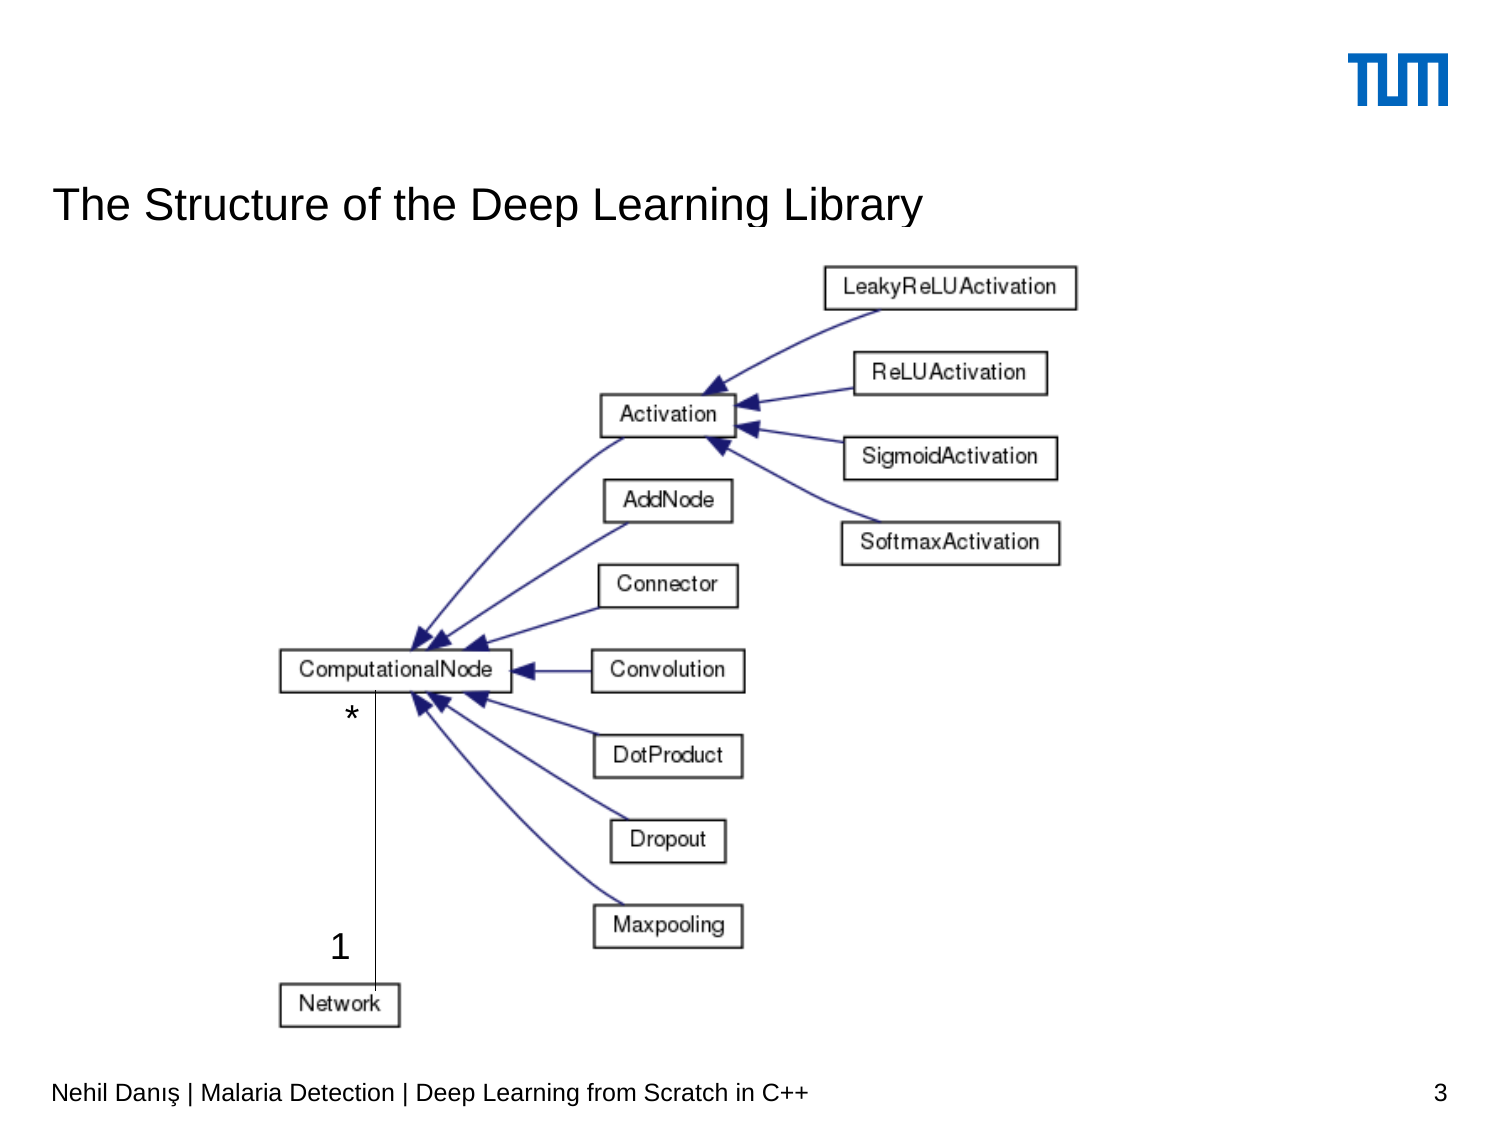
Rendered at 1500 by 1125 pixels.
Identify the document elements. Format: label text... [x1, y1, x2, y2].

picture [240, 227, 1141, 1051]
text_box 1 [315, 918, 391, 976]
footer Nehil Danış | Malaria Detection | Deep Learning from Scratch in C++ [51, 1061, 1112, 1122]
text_box * [330, 690, 406, 747]
title The Structure of the Deep Learning Library [52, 163, 1449, 231]
slide_number <number> [1112, 1061, 1448, 1122]
